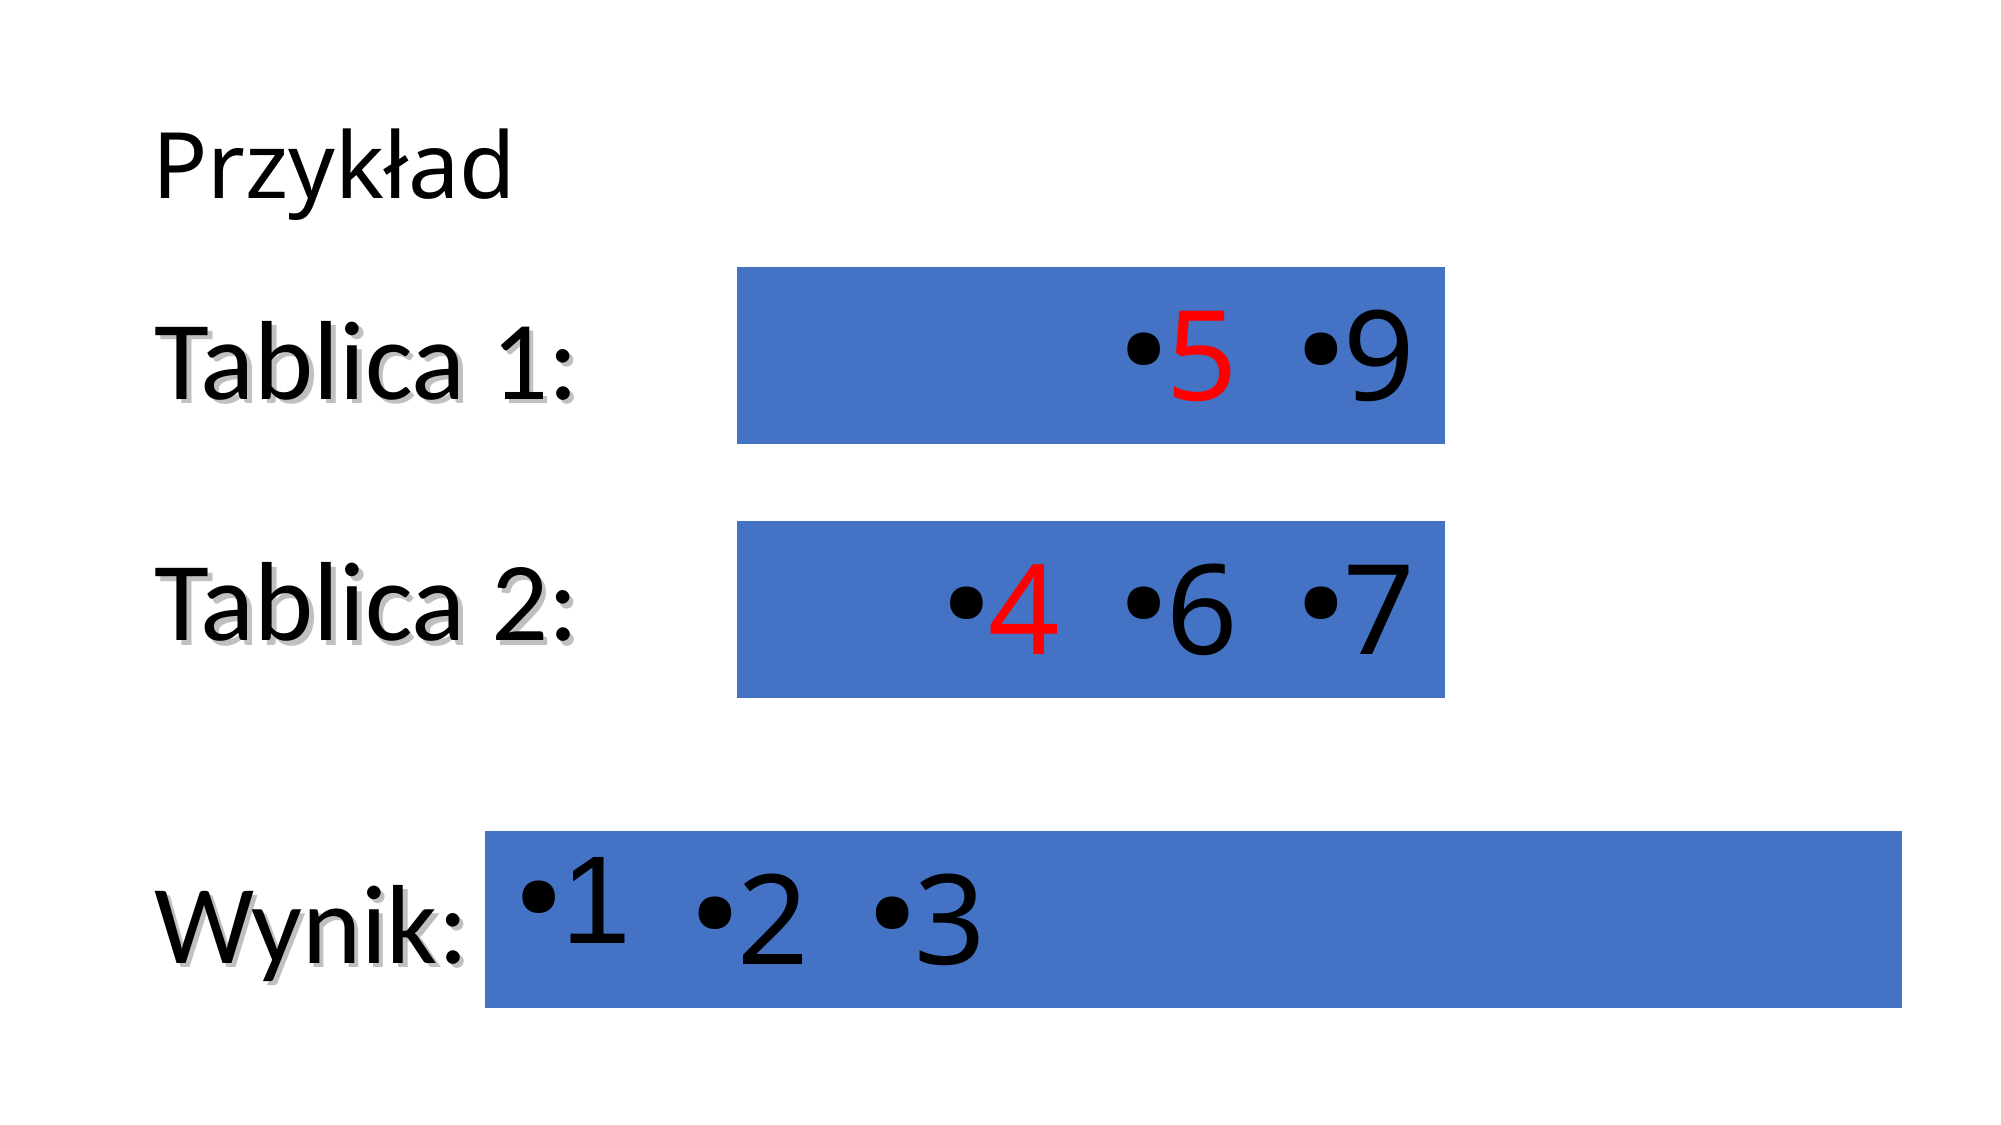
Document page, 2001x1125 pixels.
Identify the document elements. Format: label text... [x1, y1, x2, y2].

text_box Tablica 1: [140, 279, 594, 430]
table_header [914, 267, 1091, 444]
table_header 2 [662, 831, 839, 1008]
table_header [1548, 831, 1725, 1008]
table_header 3 [839, 831, 1017, 1008]
title Przykład [137, 59, 1863, 278]
text_box Tablica 2: [140, 521, 594, 671]
table_header [737, 521, 914, 698]
table_header 9 [1268, 267, 1445, 444]
table_header 6 [1091, 521, 1268, 698]
text_box Wynik: [139, 843, 483, 993]
table_header [1017, 831, 1194, 1008]
table_header [1194, 831, 1371, 1008]
table_header 7 [1268, 521, 1445, 698]
table_header 4 [914, 521, 1091, 698]
table_header [737, 267, 914, 444]
table_header [1371, 831, 1548, 1008]
table_header [1725, 831, 1902, 1008]
table_header 1 [485, 831, 662, 1008]
table_header 5 [1091, 267, 1268, 444]
